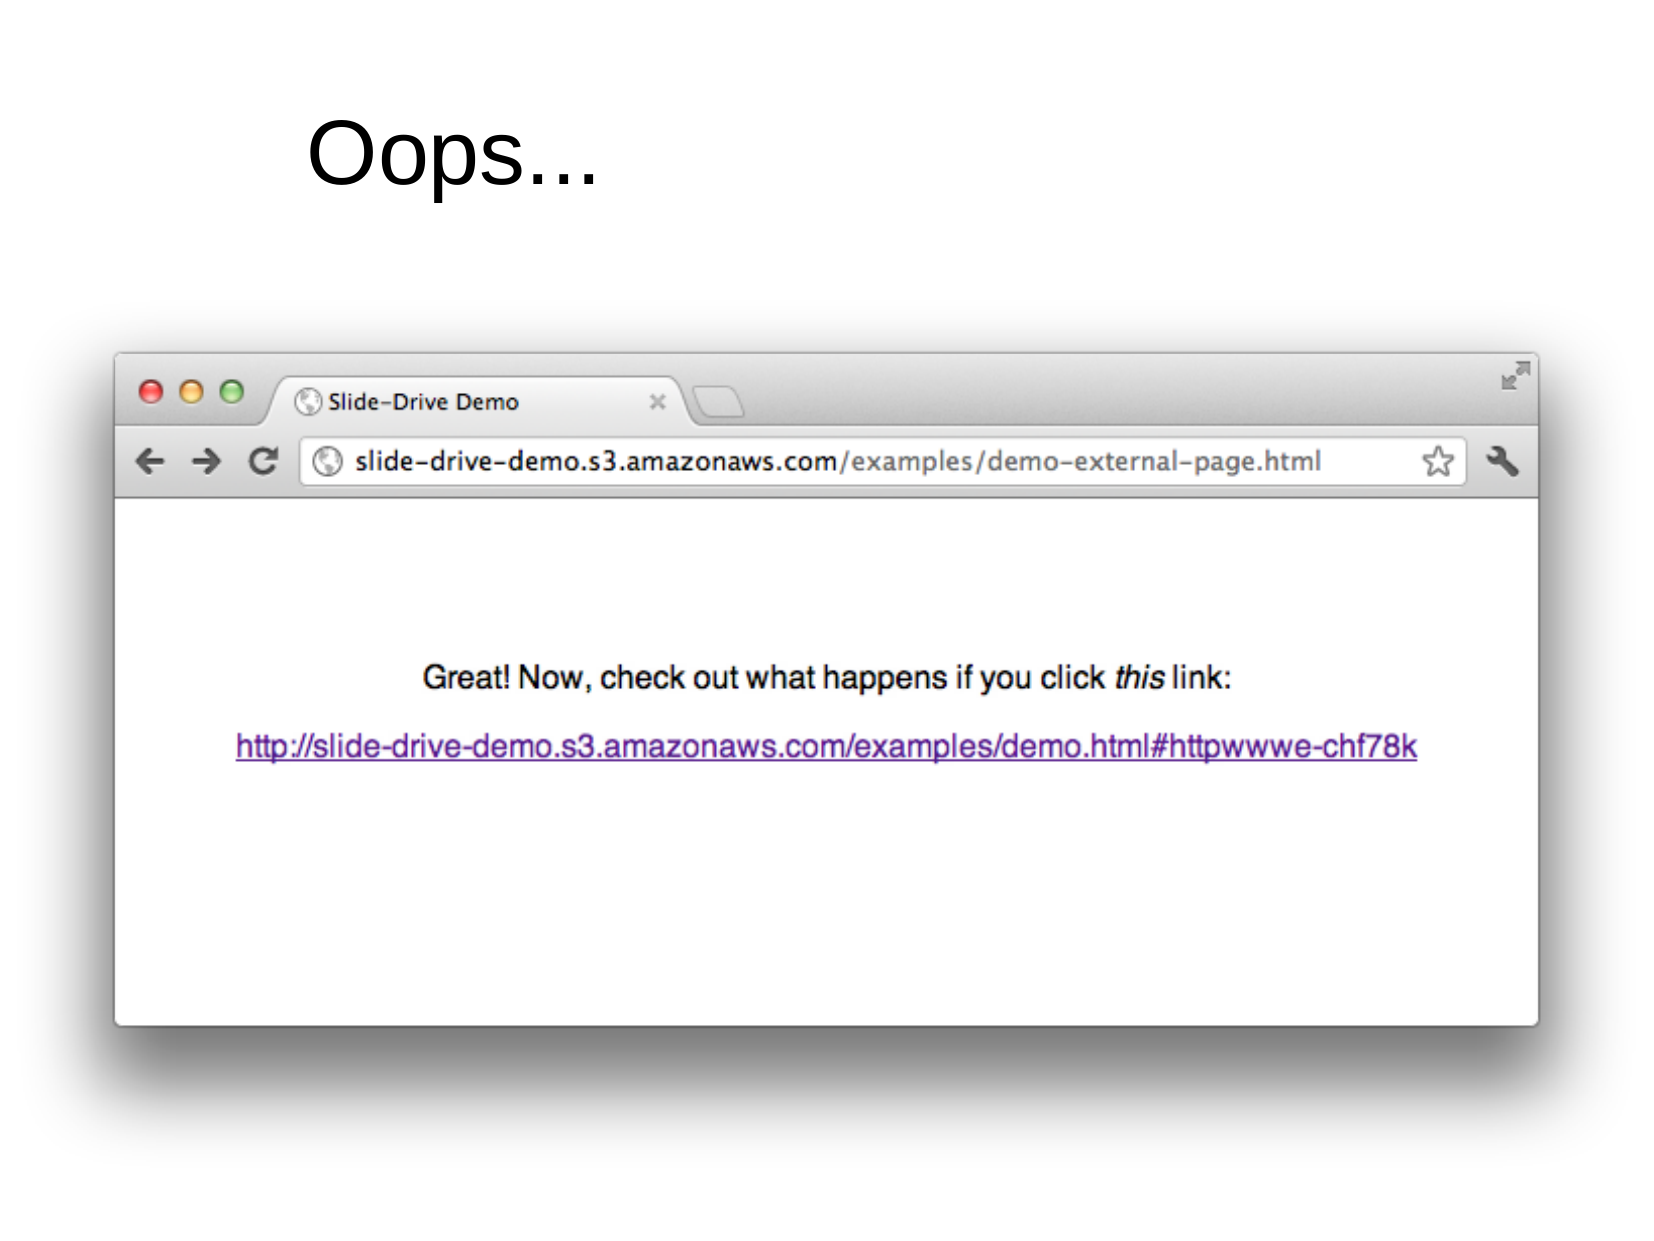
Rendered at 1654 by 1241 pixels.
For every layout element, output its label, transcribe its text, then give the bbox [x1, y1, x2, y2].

picture [0, 283, 1654, 1186]
title Oops... [82, 49, 827, 257]
